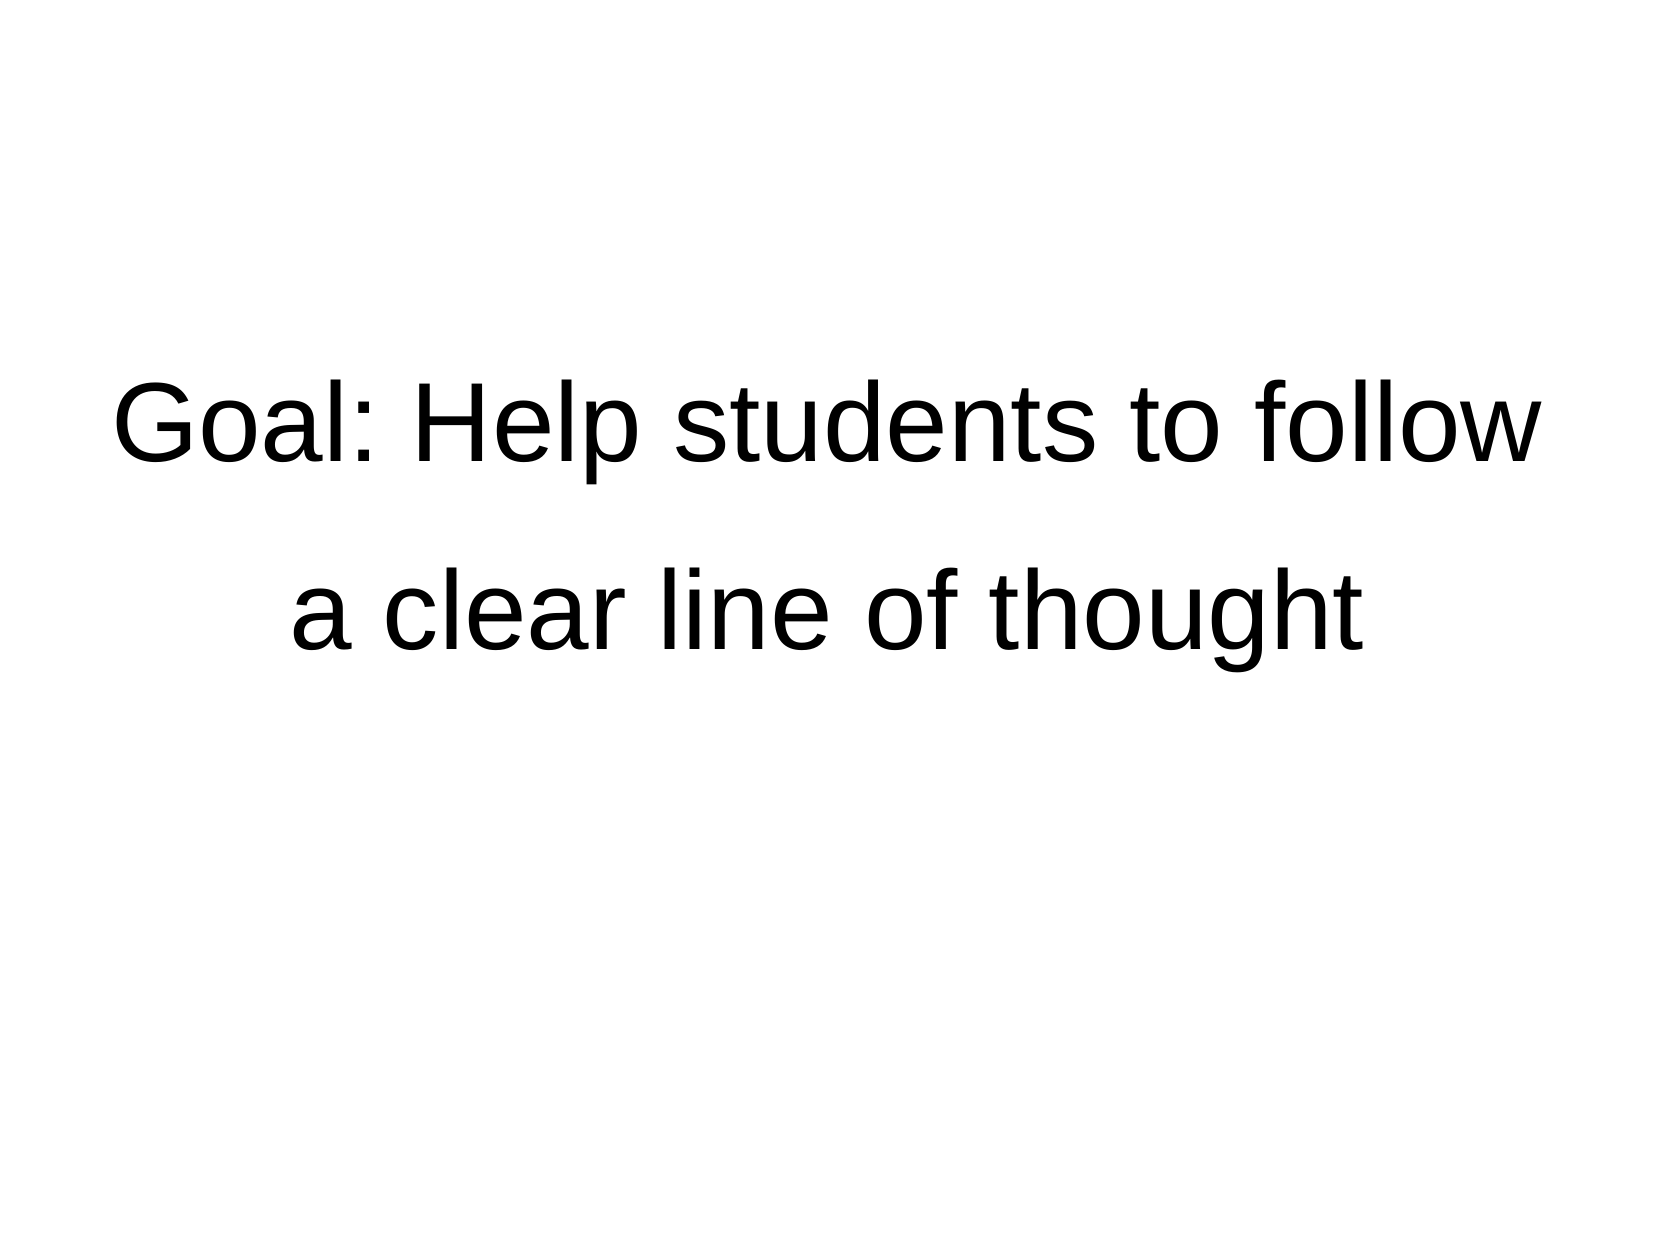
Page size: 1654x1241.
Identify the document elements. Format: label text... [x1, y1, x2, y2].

subtitle Goal: Help students to follow a clear line of thought [82, 49, 1571, 1109]
